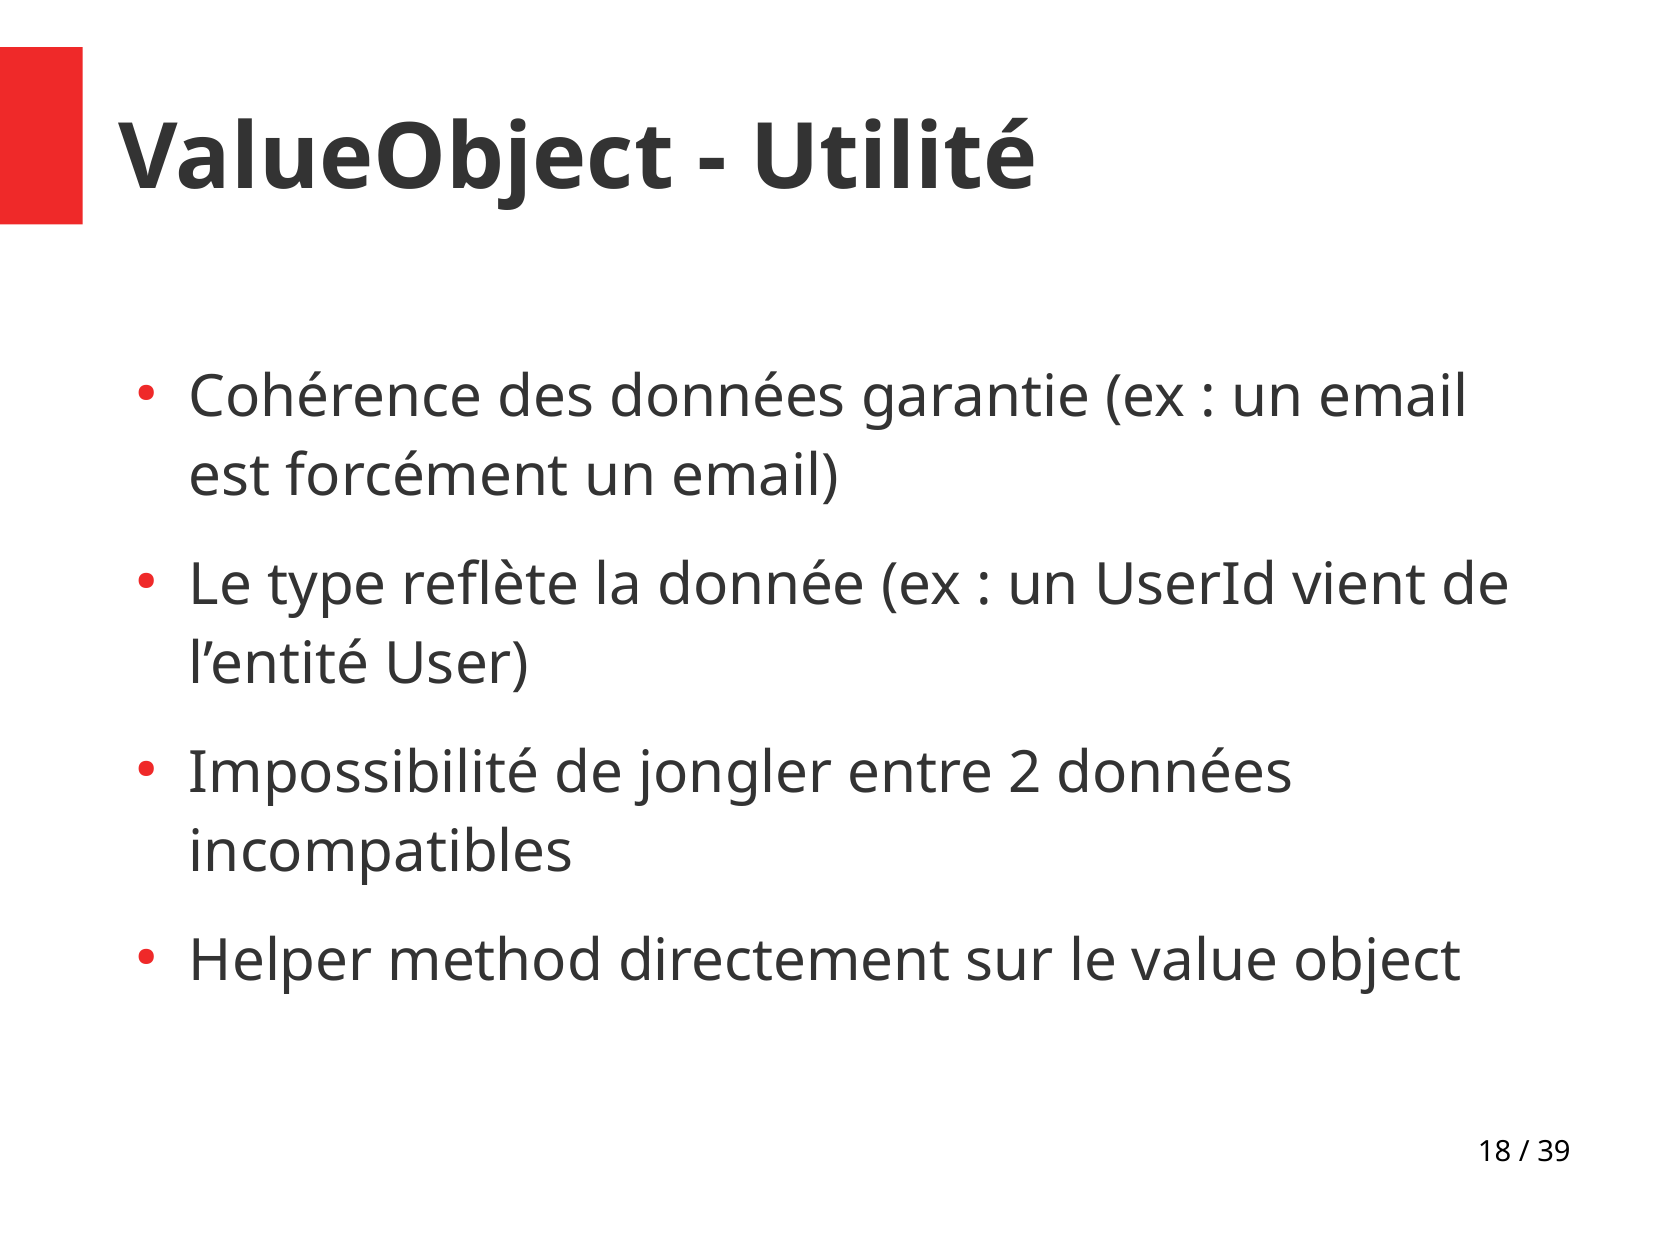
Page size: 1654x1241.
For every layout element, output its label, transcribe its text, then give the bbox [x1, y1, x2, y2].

title ValueObject - Utilité [118, 49, 1571, 257]
list Cohérence des données garantie (ex : un email est forcément un email) Le type reflète la donnée (ex : un UserId vient de l’entité User) Impossibilité de jongler entre 2 données incompatibles Helper method directement sur le value object [118, 354, 1536, 1074]
